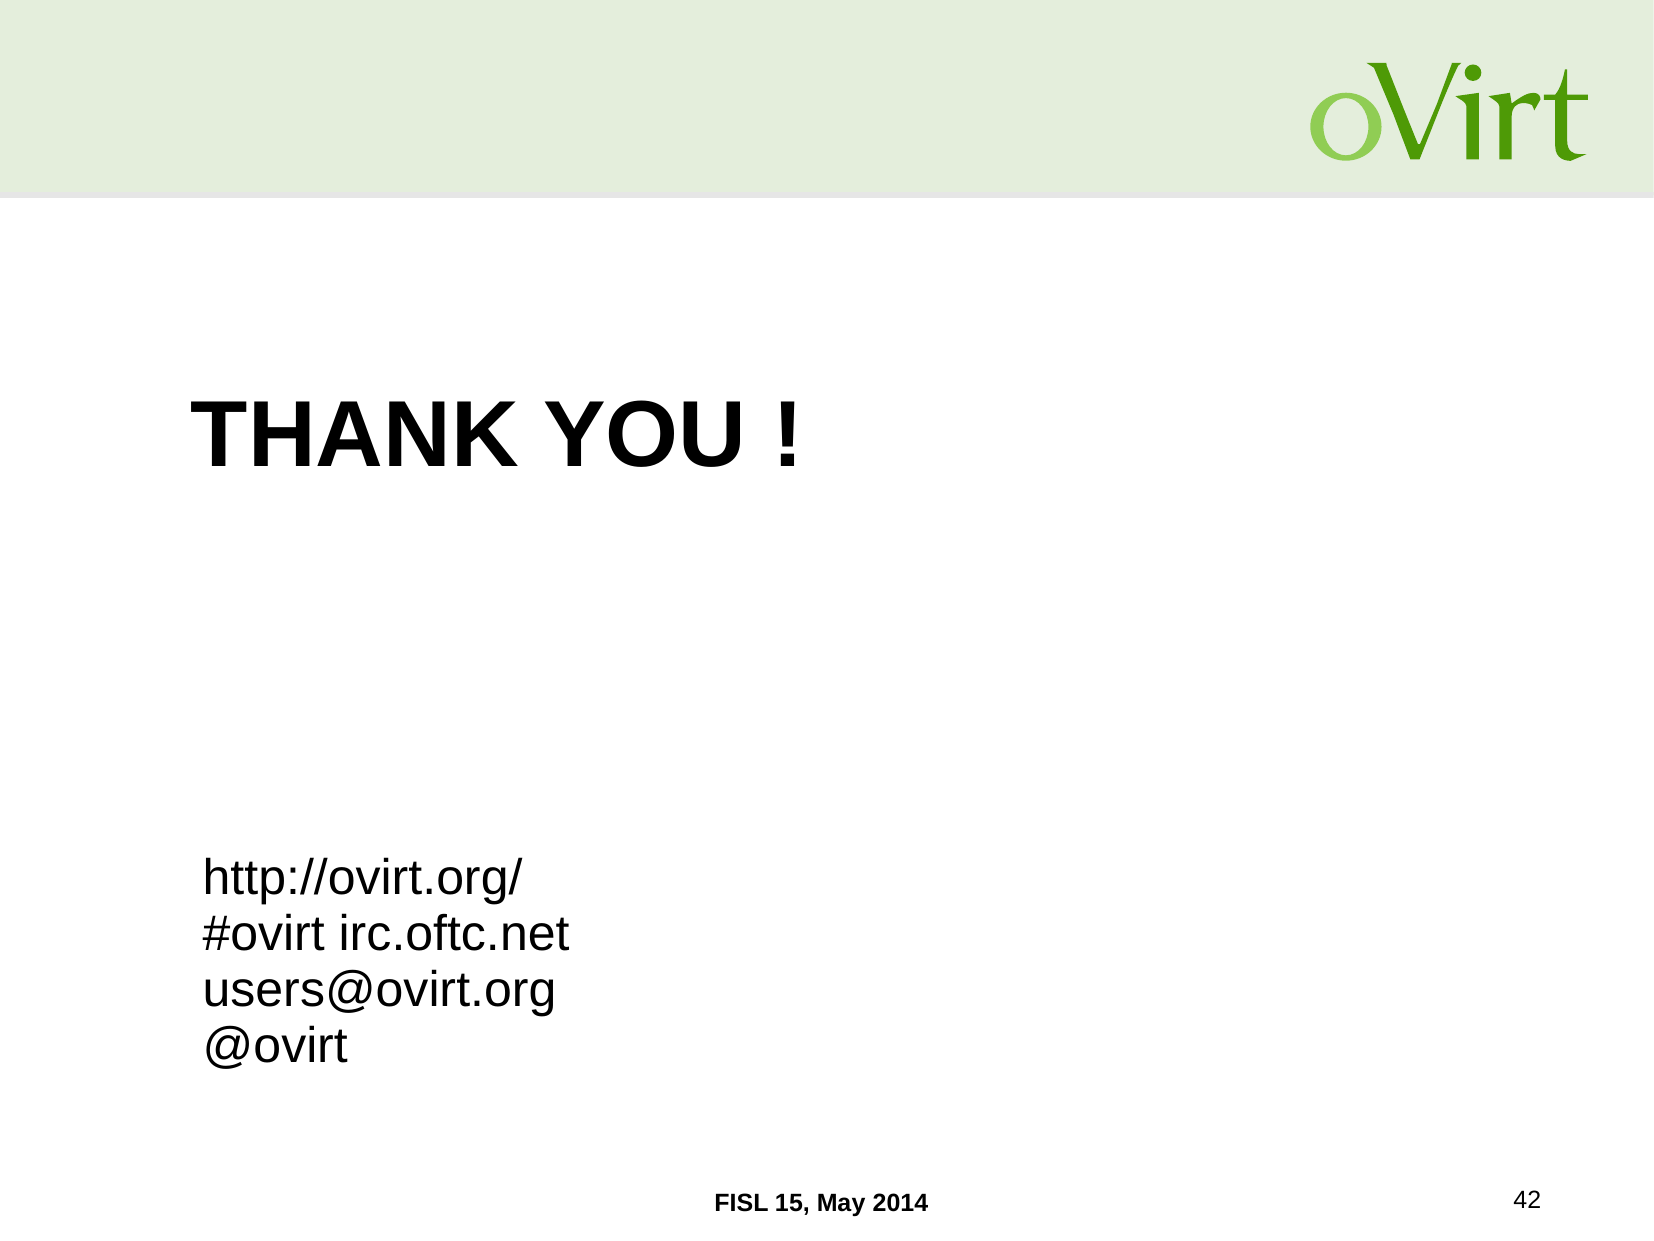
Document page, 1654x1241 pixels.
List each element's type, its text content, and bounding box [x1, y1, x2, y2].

text_box THANK YOU ! [175, 374, 1549, 510]
text_box http://ovirt.org/ #ovirt irc.oftc.net users@ovirt.org @ovirt [187, 842, 1561, 1081]
